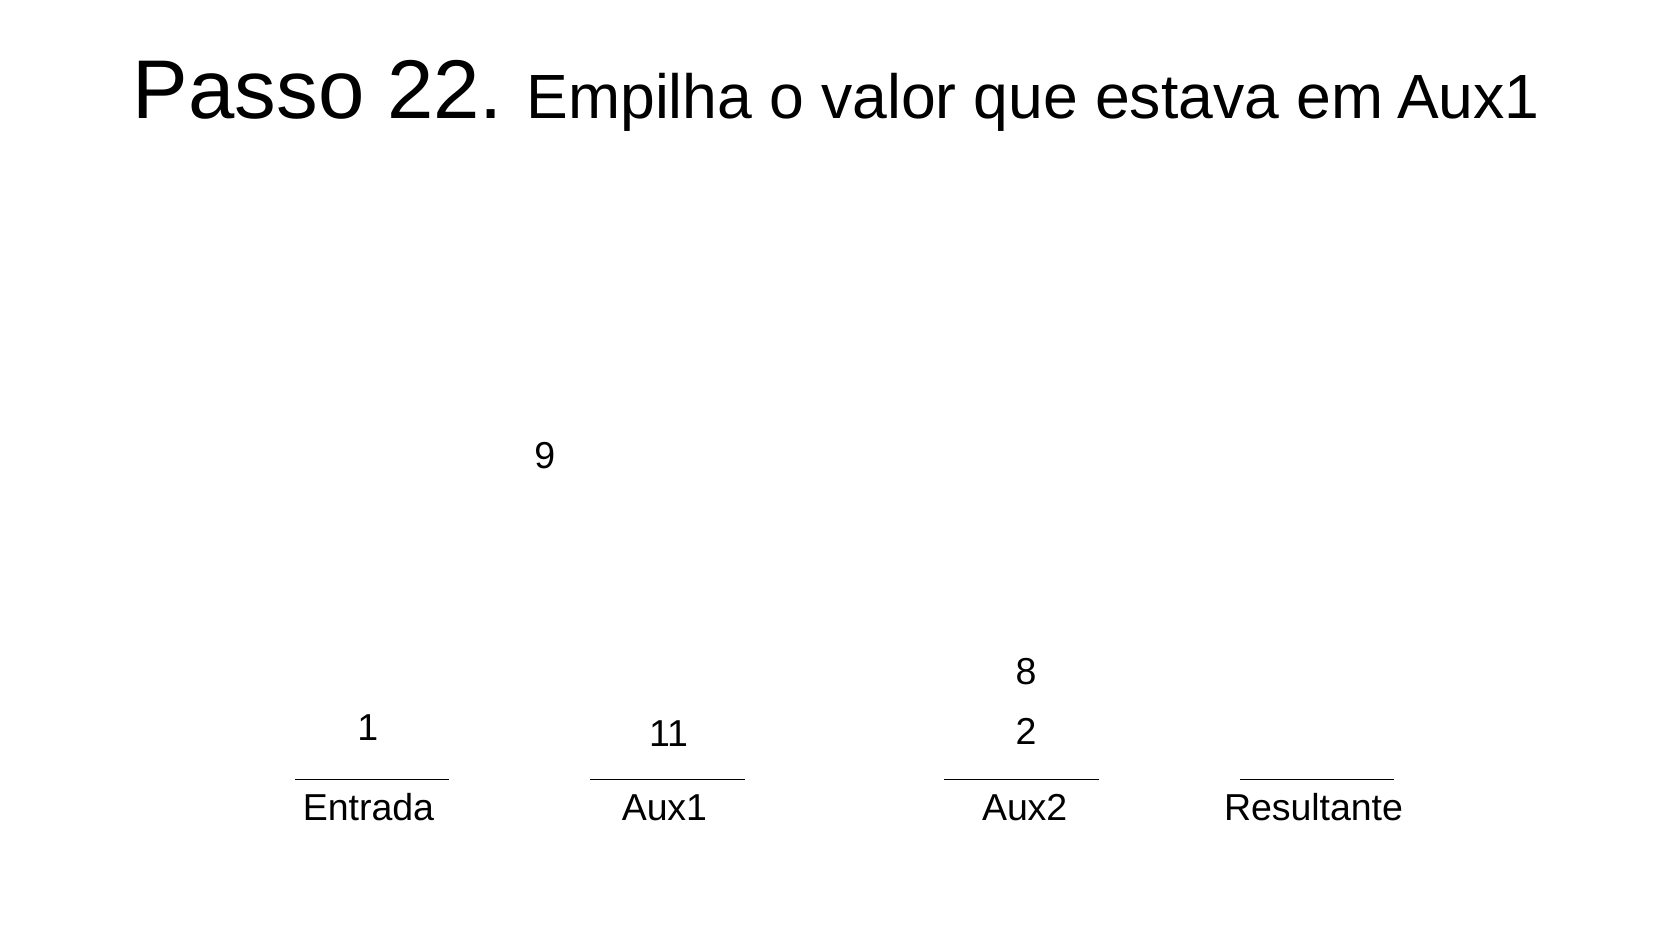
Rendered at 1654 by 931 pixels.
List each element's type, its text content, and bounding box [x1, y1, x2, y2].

text_box 1 [342, 699, 393, 756]
text_box 8 [1000, 643, 1052, 701]
text_box Resultante [1209, 779, 1418, 837]
text_box 11 [634, 705, 703, 762]
text_box 2 [1000, 702, 1052, 760]
text_box Passo 22. Empilha o valor que estava em Aux1 [118, 35, 1583, 353]
text_box Entrada [288, 779, 449, 837]
text_box Aux2 [967, 780, 1083, 837]
text_box Aux1 [607, 780, 723, 837]
text_box 9 [519, 427, 571, 485]
